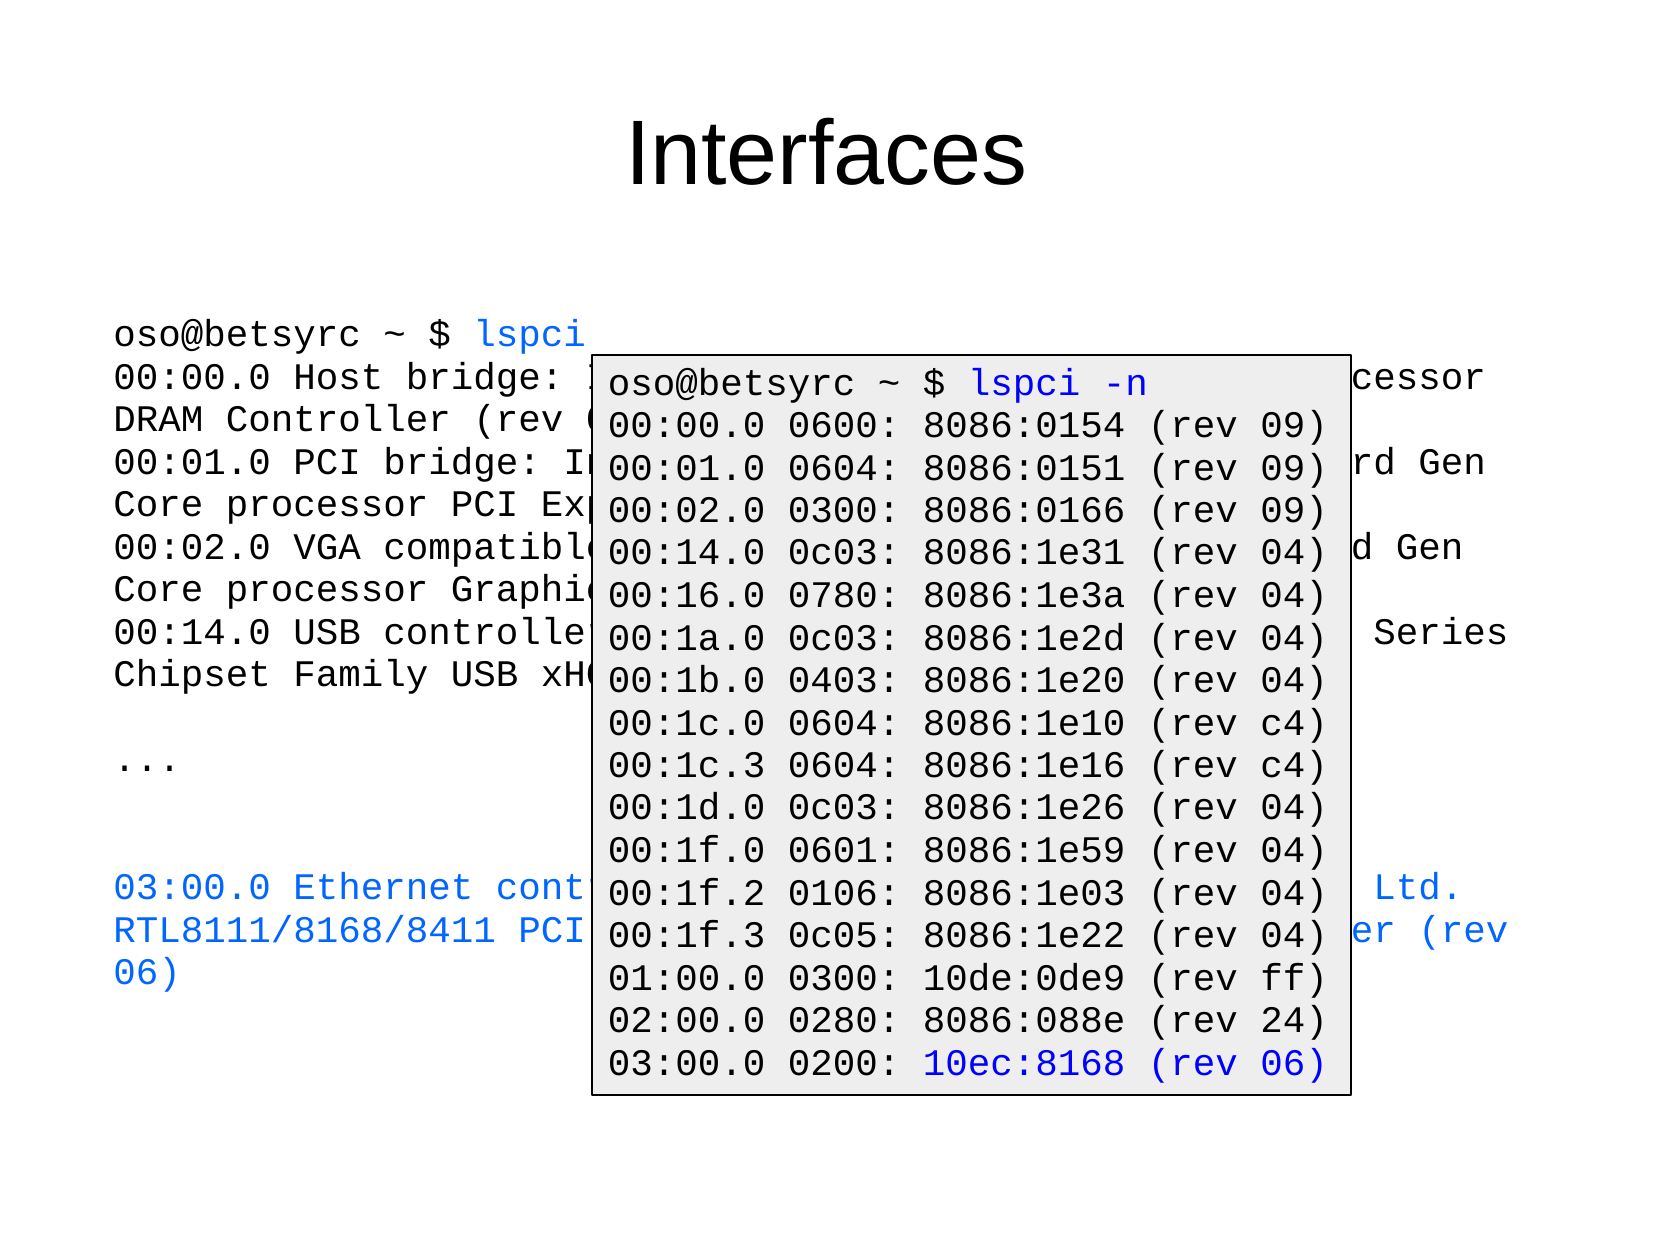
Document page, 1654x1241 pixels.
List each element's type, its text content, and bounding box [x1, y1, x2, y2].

title Interfaces [82, 49, 1571, 257]
text_box oso@betsyrc ~ $ lspci 00:00.0 Host bridge: Intel Corporation 3rd Gen Core processor DRAM Controller (rev 09) 00:01.0 PCI bridge: Intel Corporation Xeon E3-1200 v2/3rd Gen Core processor PCI Express Root Port (rev 09) 00:02.0 VGA compatible controller: Intel Corporation 3rd Gen Core processor Graphics Controller (rev 09) 00:14.0 USB controller: Intel Corporation 7 Series/C210 Series Chipset Family USB xHCI Host Controller (rev 04) ... 03:00.0 Ethernet controller: Realtek Semiconductor Co., Ltd. RTL8111/8168/8411 PCI Express Gigabit Ethernet Controller (rev 06) [98, 308, 1571, 1046]
text_box oso@betsyrc ~ $ lspci -n 00:00.0 0600: 8086:0154 (rev 09) 00:01.0 0604: 8086:0151 (rev 09) 00:02.0 0300: 8086:0166 (rev 09) 00:14.0 0c03: 8086:1e31 (rev 04) 00:16.0 0780: 8086:1e3a (rev 04) 00:1a.0 0c03: 8086:1e2d (rev 04) 00:1b.0 0403: 8086:1e20 (rev 04) 00:1c.0 0604: 8086:1e10 (rev c4) 00:1c.3 0604: 8086:1e16 (rev c4) 00:1d.0 0c03: 8086:1e26 (rev 04) 00:1f.0 0601: 8086:1e59 (rev 04) 00:1f.2 0106: 8086:1e03 (rev 04) 00:1f.3 0c05: 8086:1e22 (rev 04) 01:00.0 0300: 10de:0de9 (rev ff) 02:00.0 0280: 8086:088e (rev 24) 03:00.0 0200: 10ec:8168 (rev 06) [592, 355, 1352, 1095]
